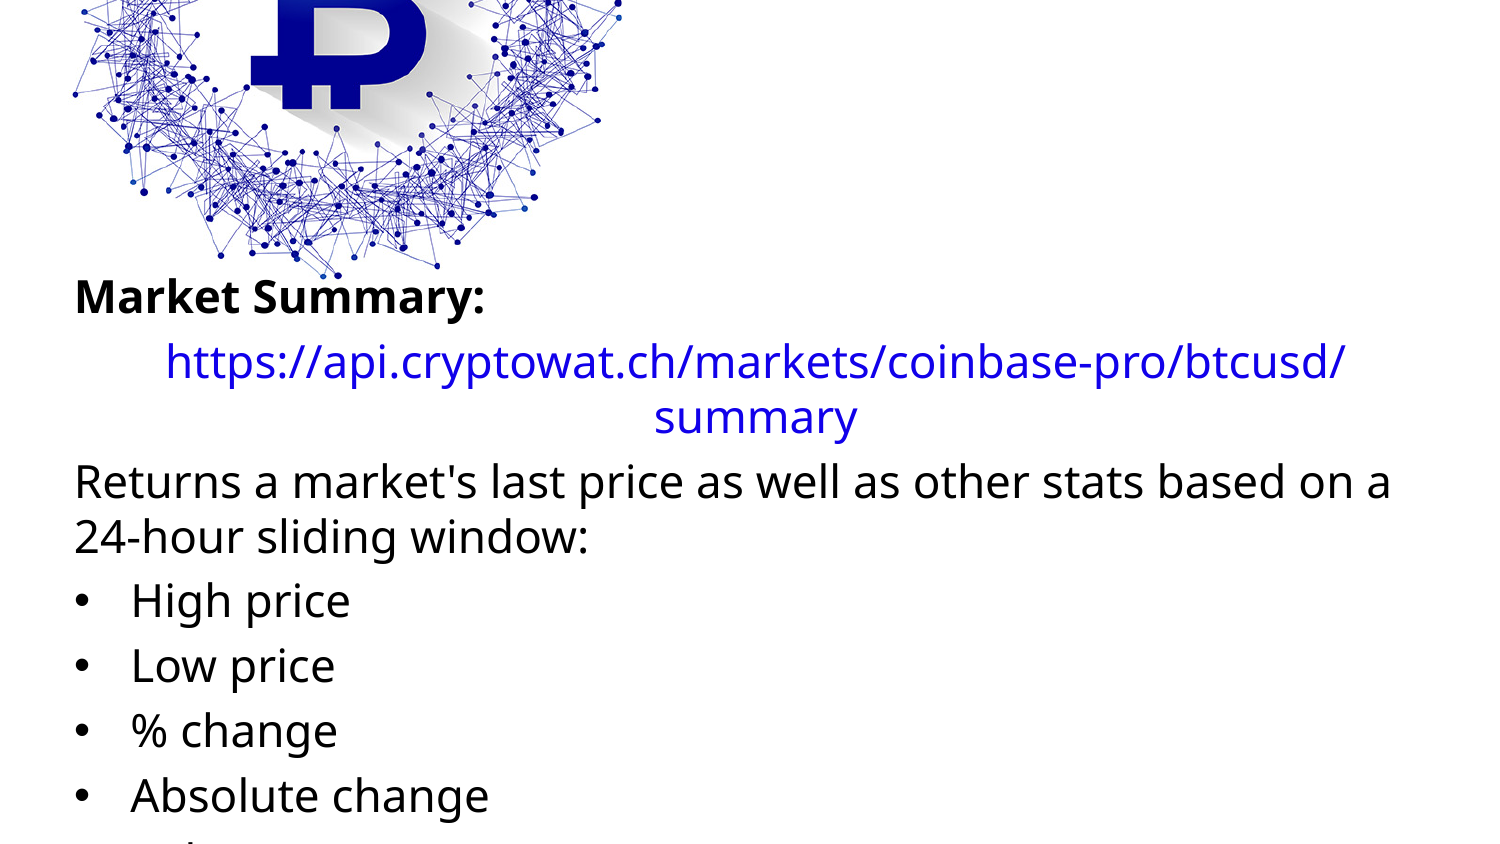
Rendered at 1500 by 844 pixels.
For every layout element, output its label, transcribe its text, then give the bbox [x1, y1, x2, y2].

picture [0, 0, 1500, 844]
list Market Summary: https://api.cryptowat.ch/markets/coinbase-pro/btcusd/summary Returns a market's last price as well as other stats based on a 24-hour sliding window: High price Low price % change Absolute change Volume [59, 259, 1453, 709]
